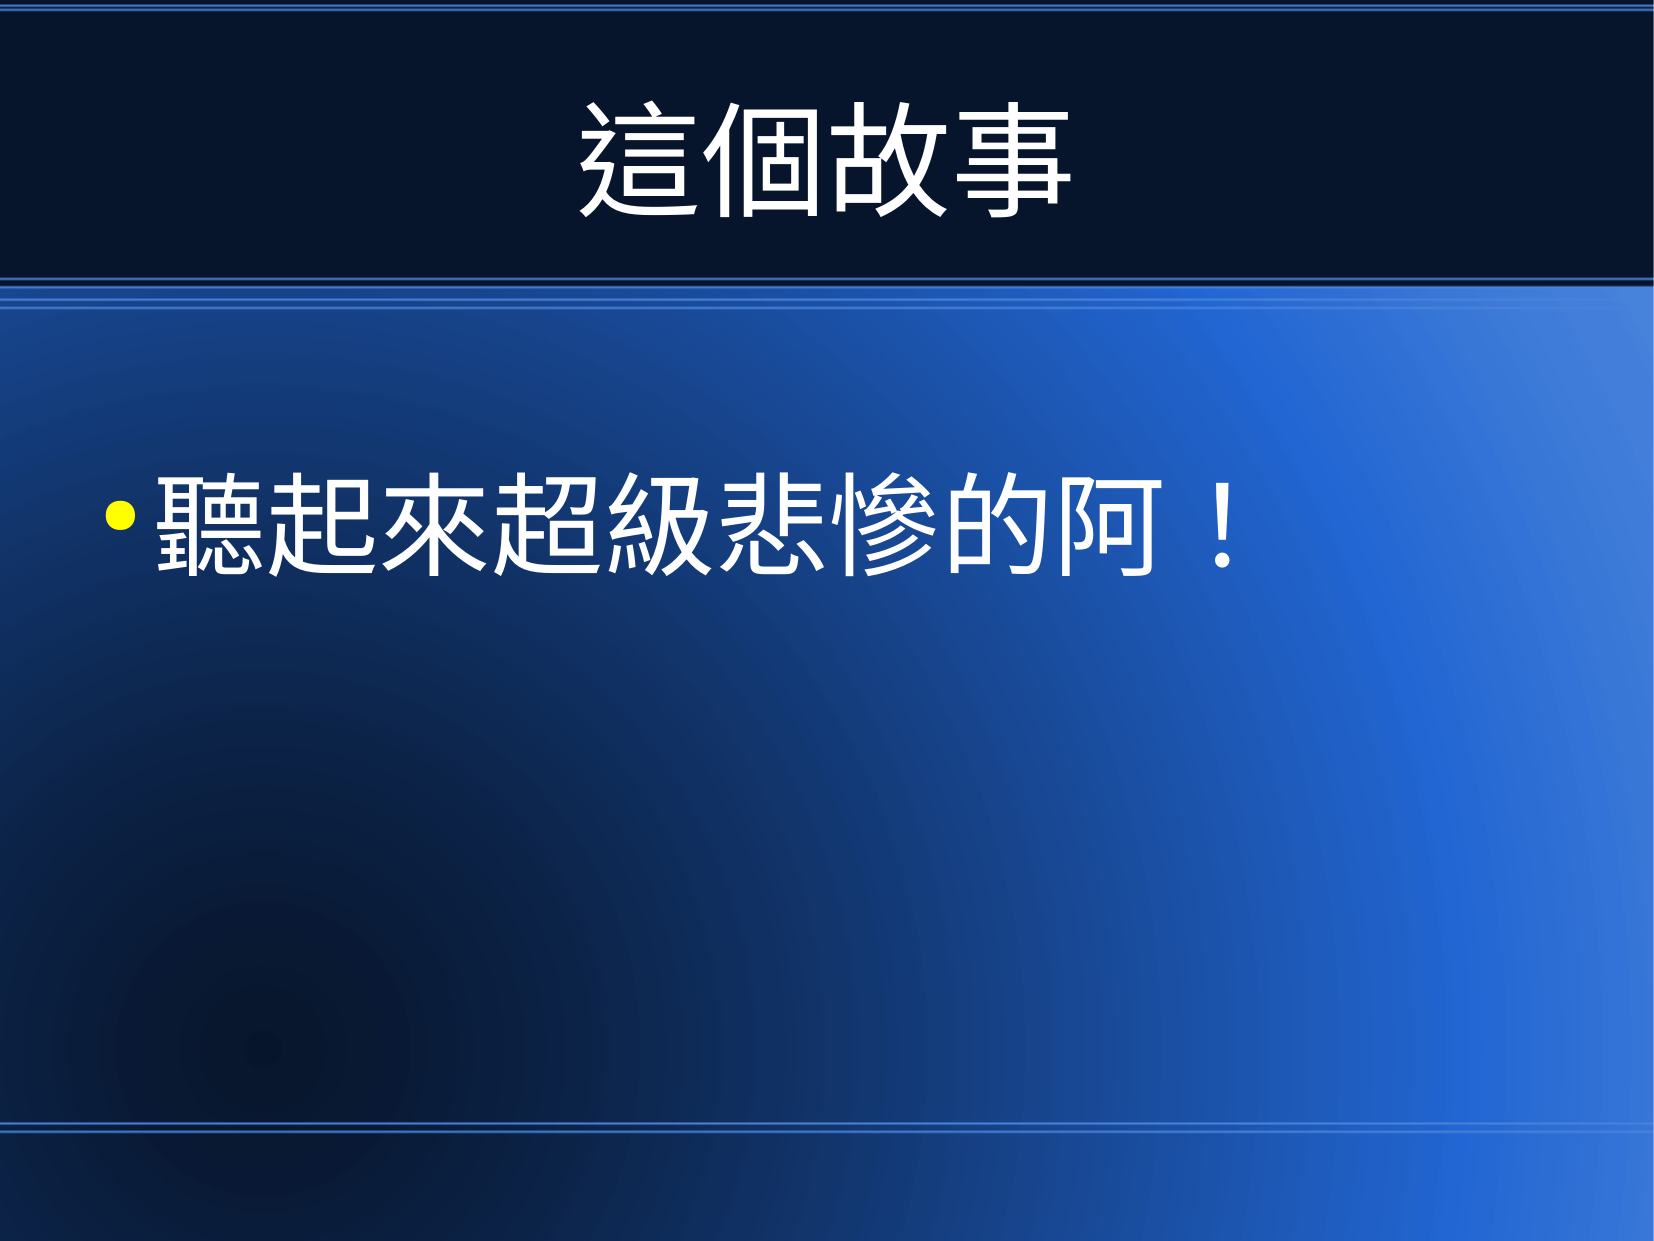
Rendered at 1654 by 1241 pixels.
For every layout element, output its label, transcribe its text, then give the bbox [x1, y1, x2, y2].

picture [0, 0, 1654, 1241]
title 這個故事 [82, 49, 1571, 257]
list 聽起來超級悲慘的阿！ [82, 355, 1571, 1241]
